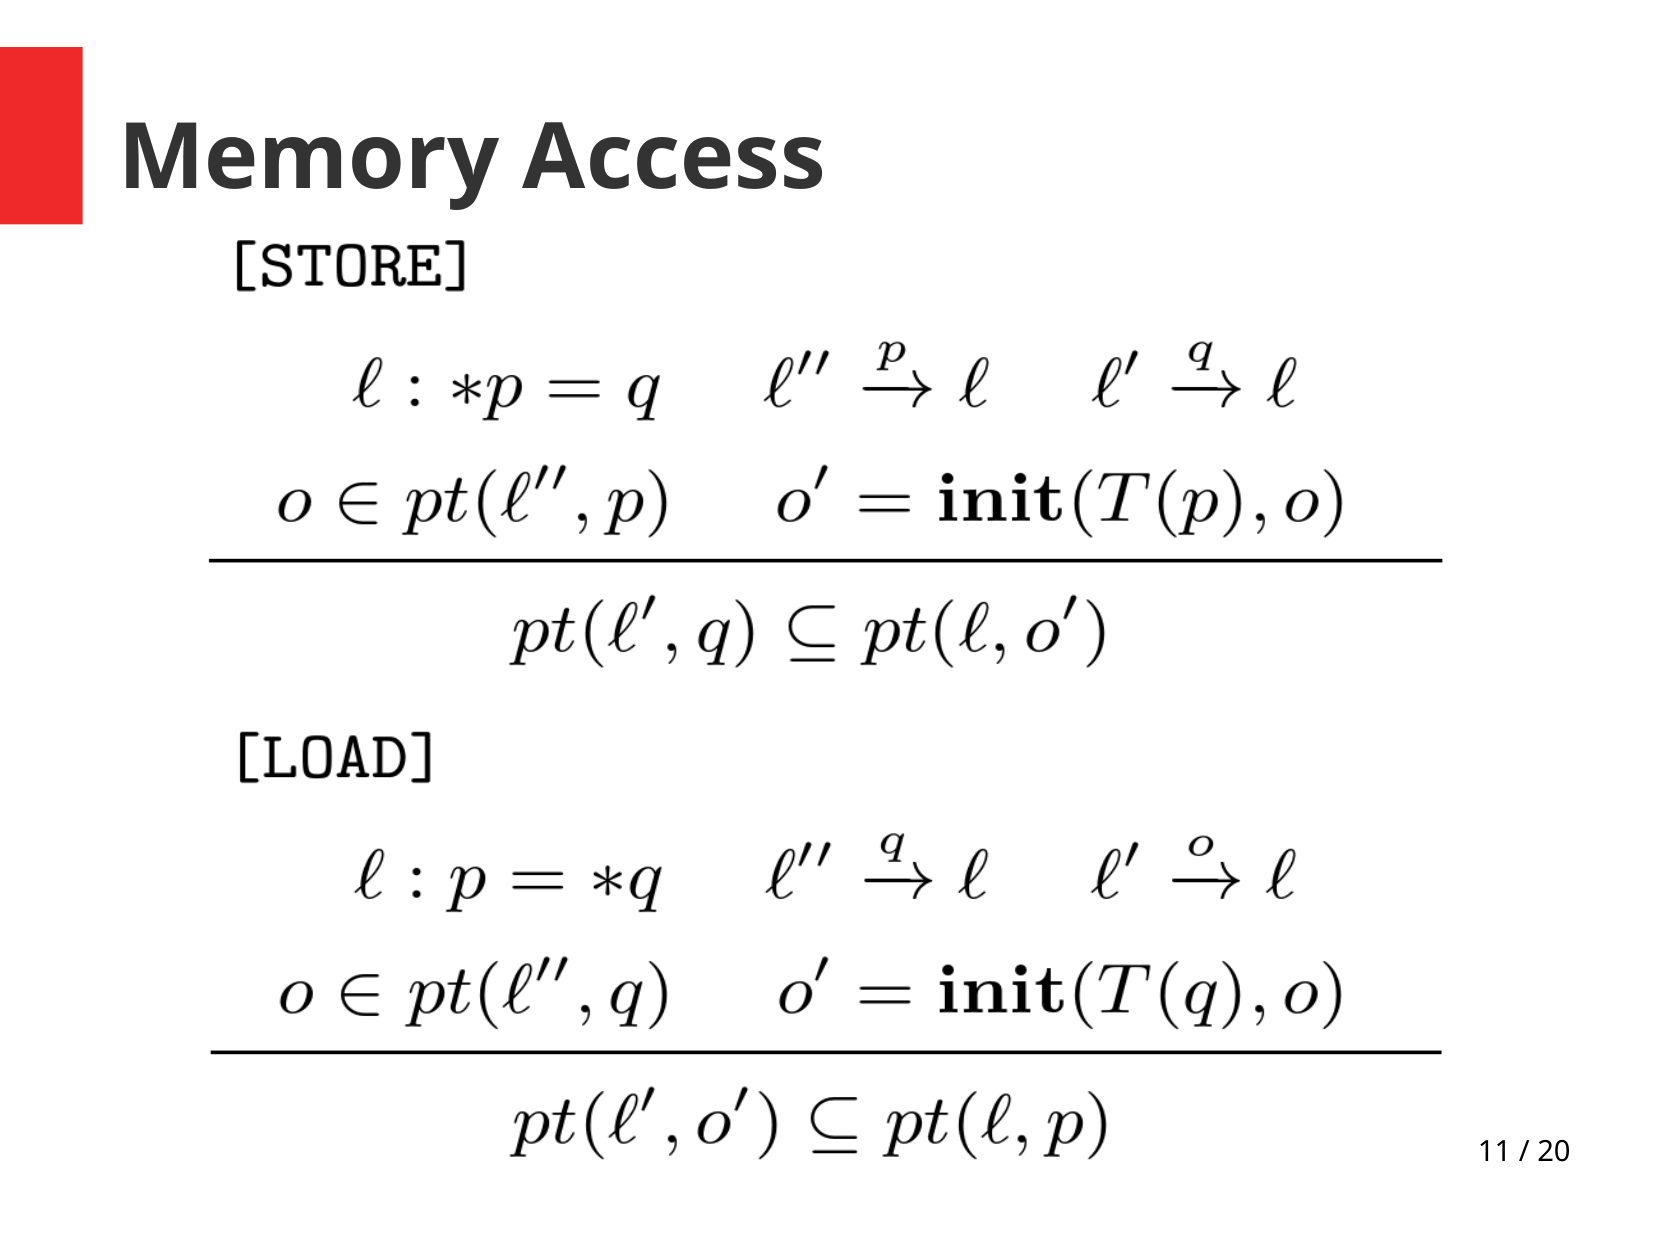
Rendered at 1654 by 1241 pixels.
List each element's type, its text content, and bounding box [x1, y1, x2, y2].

picture [156, 708, 1471, 1182]
picture [167, 220, 1445, 701]
title Memory Access [118, 49, 1571, 257]
